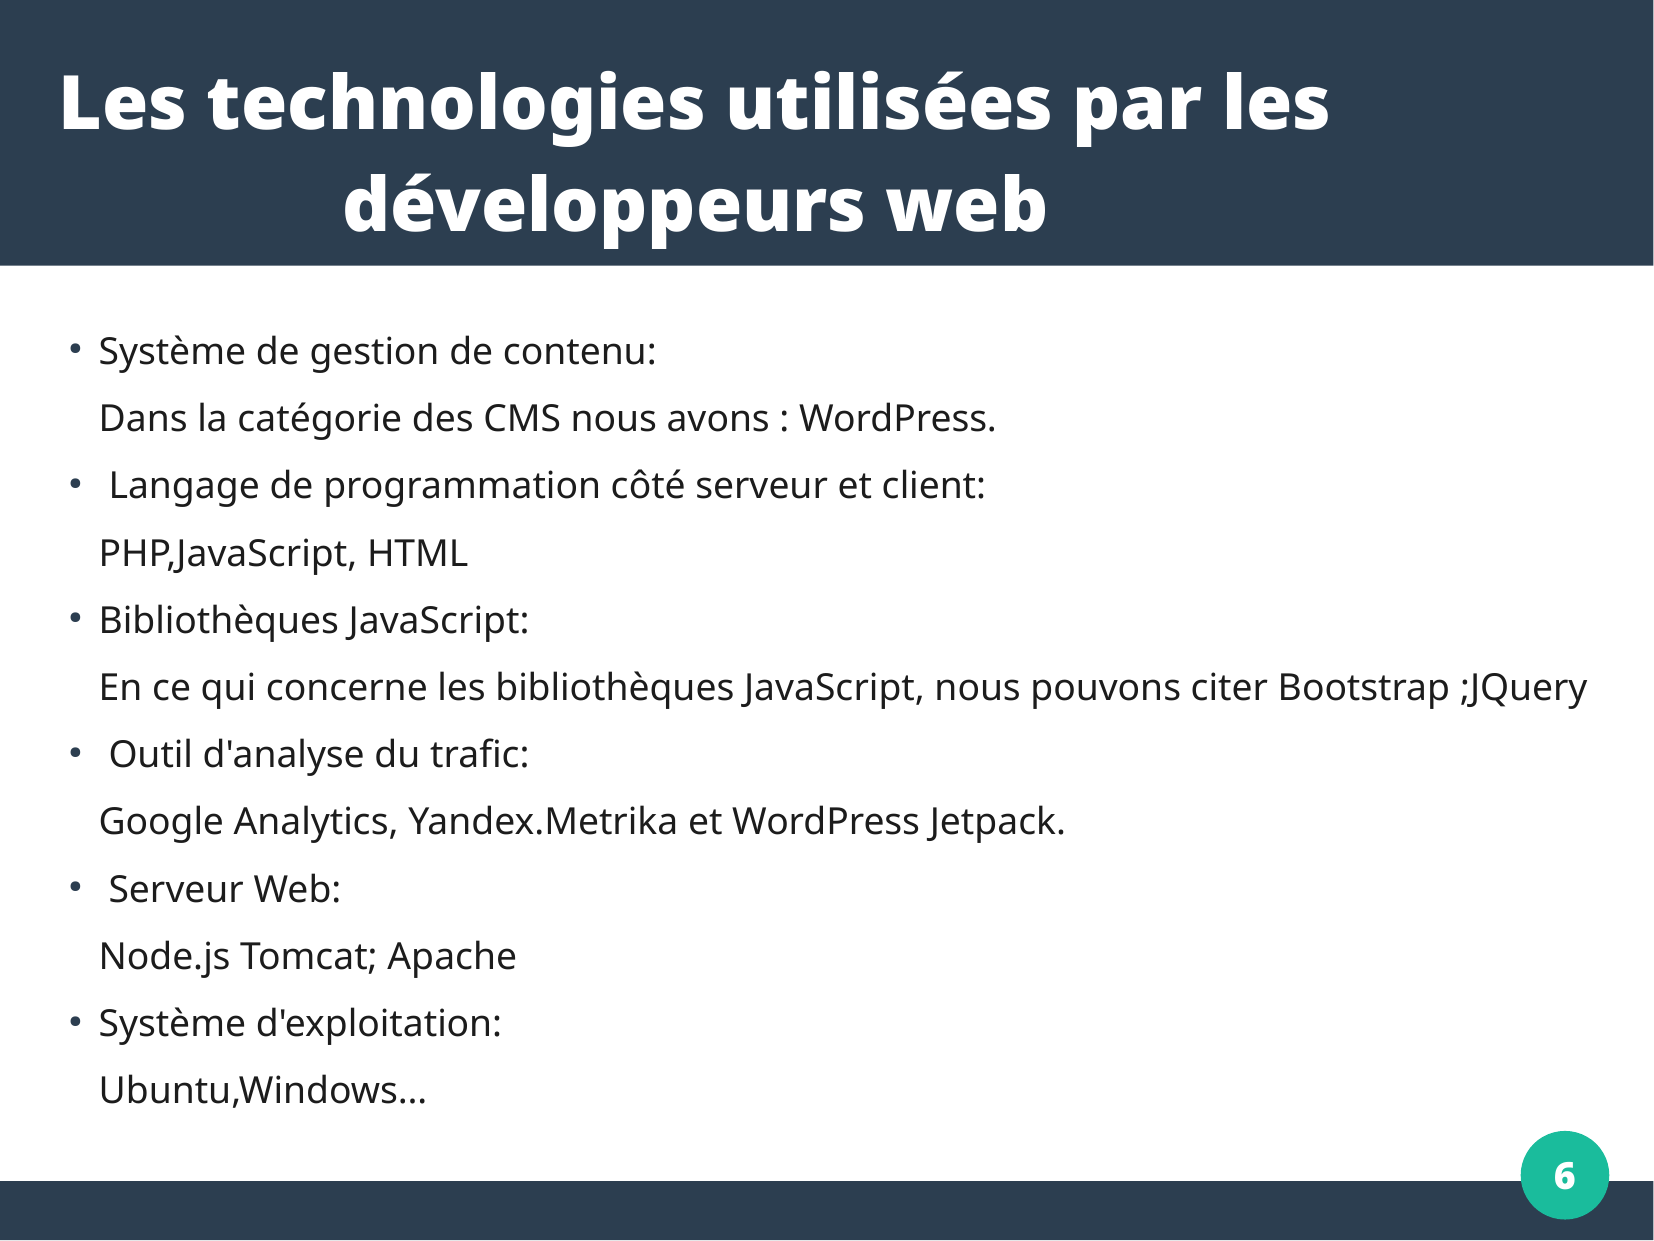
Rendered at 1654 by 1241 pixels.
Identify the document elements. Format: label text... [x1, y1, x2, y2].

title Les technologies utilisées par les développeurs web [59, 49, 1595, 207]
list Système de gestion de contenu: Dans la catégorie des CMS nous avons : WordPress. Langage de programmation côté serveur et client: PHP,JavaScript, HTML Bibliothèques JavaScript: En ce qui concerne les bibliothèques JavaScript, nous pouvons citer Bootstrap ;JQuery Outil d'analyse du trafic: Google Analytics, Yandex.Metrika et WordPress Jetpack. Serveur Web: Node.js Tomcat; Apache Système d'exploitation: Ubuntu,Windows… [59, 324, 1595, 1152]
